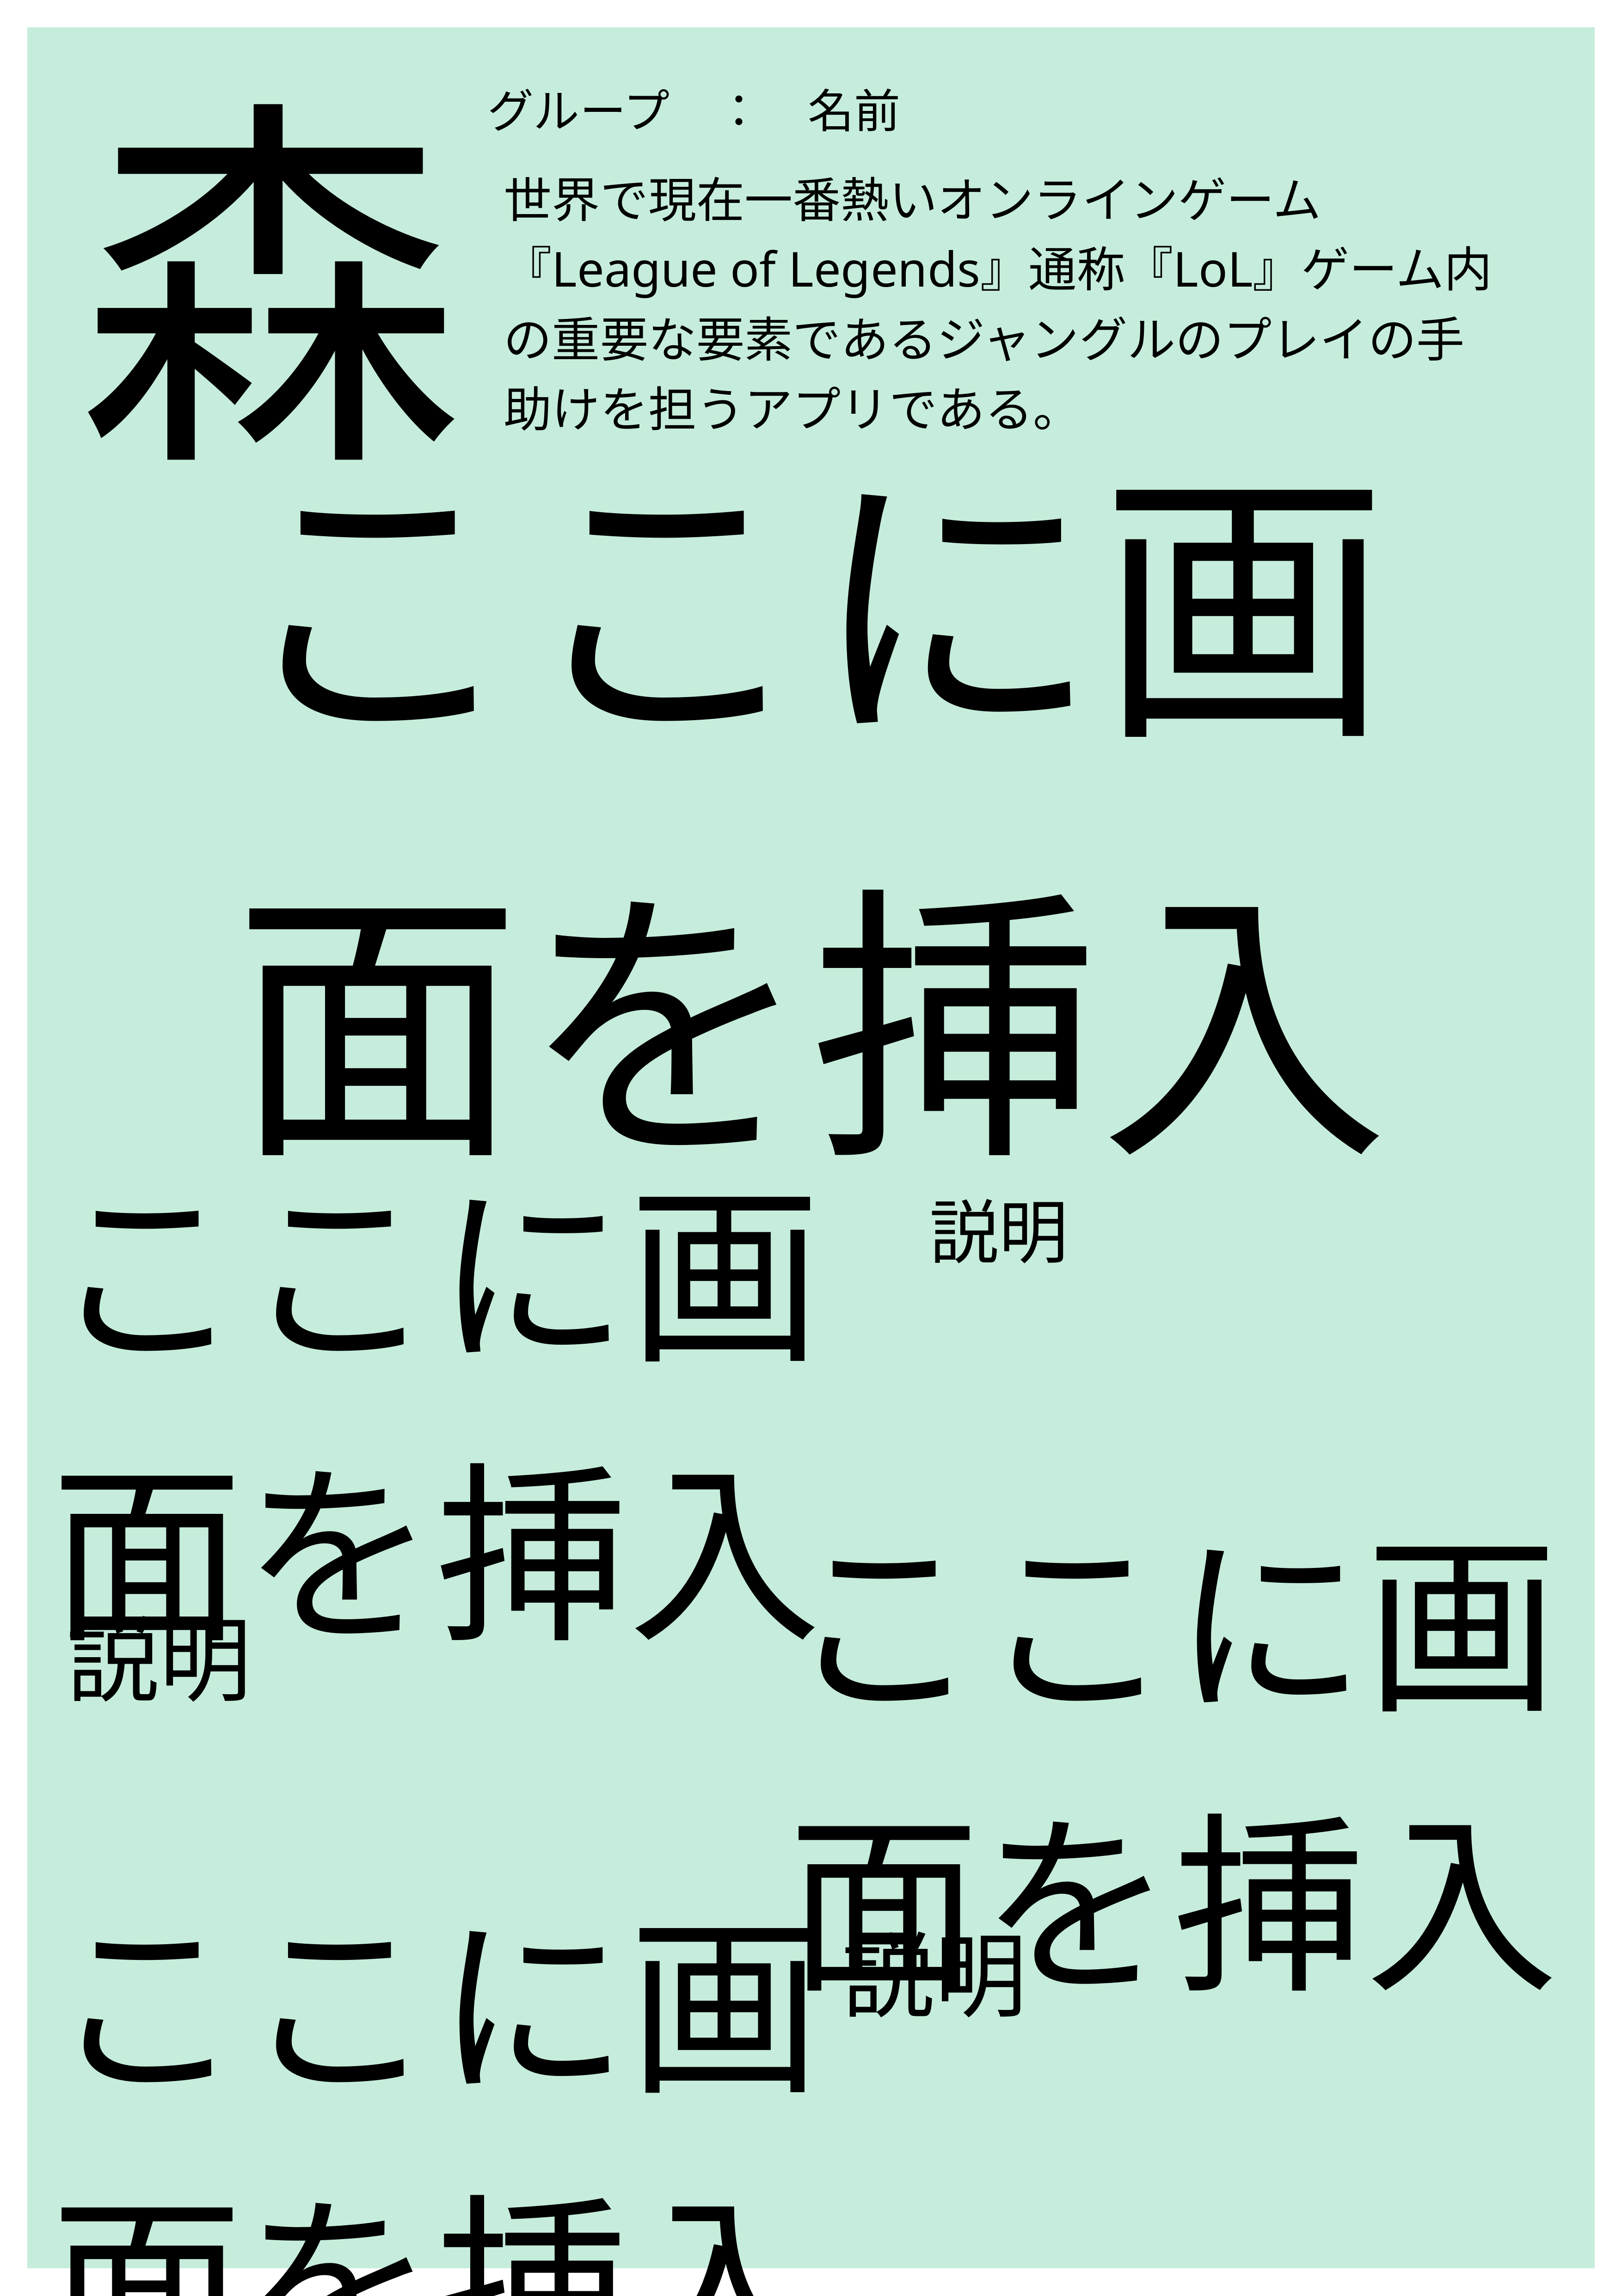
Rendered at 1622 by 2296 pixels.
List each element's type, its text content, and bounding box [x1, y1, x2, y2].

text_box ここに画面を挿入 [780, 1469, 1606, 1862]
text_box ここに画面を挿入 [856, 1998, 868, 2007]
text_box 世界で現在一番熱いオンラインゲーム『League of Legends』通称『LoL』ゲーム内の重要な要素であるジャングルのプレイの手助けを担うアプリである。 [497, 158, 1518, 435]
text_box グループ ： 名前 [480, 71, 1513, 124]
subtitle ここに画面を挿入 [105, 508, 1517, 1086]
text_box ここに画面を挿入 [43, 1850, 868, 2243]
title 森 [0, 0, 552, 530]
text_box 説明 [836, 1898, 1464, 1998]
text_box 説明 [60, 1583, 688, 1683]
text_box ここに画面を挿入 [43, 1119, 868, 1512]
text_box 説明 [923, 1174, 1497, 1250]
